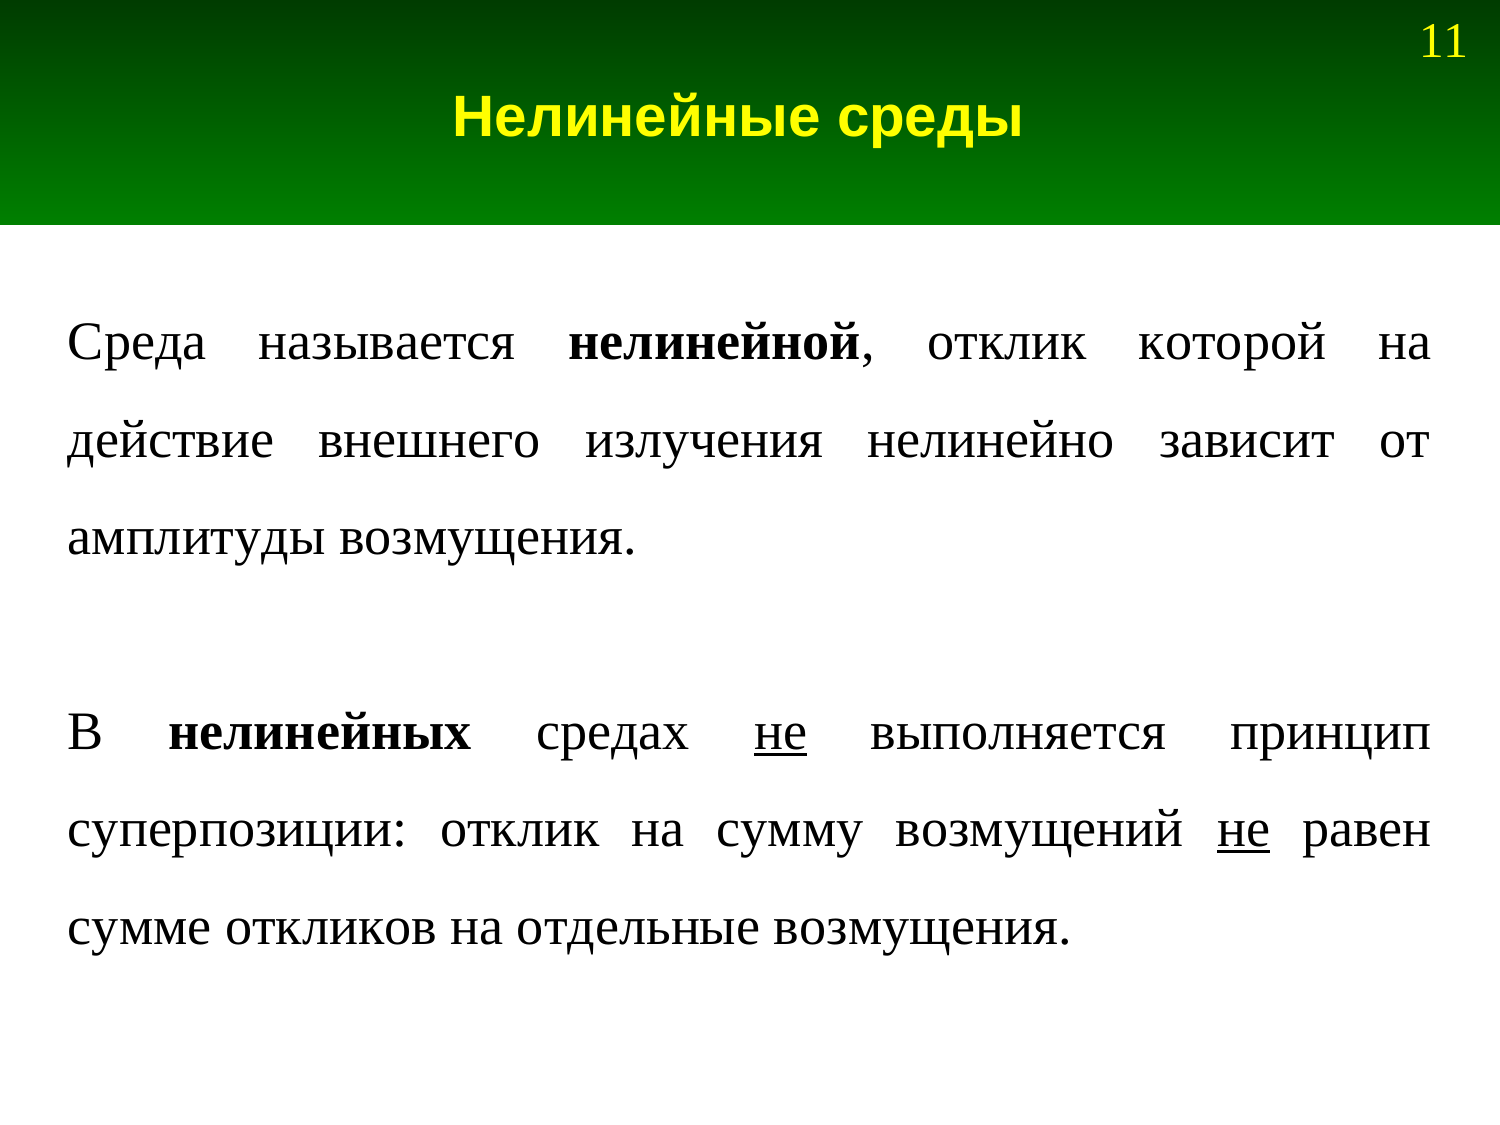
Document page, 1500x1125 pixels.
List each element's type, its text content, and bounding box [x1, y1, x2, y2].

text_box Среда называется нелинейной, отклик которой на действие внешнего излучения нелинейно зависит от амплитуды возмущения. В нелинейных средах не выполняется принцип суперпозиции: отклик на сумму возмущений не равен сумме откликов на отдельные возмущения. [17, 265, 1447, 963]
title Нелинейные среды [88, 18, 1389, 207]
